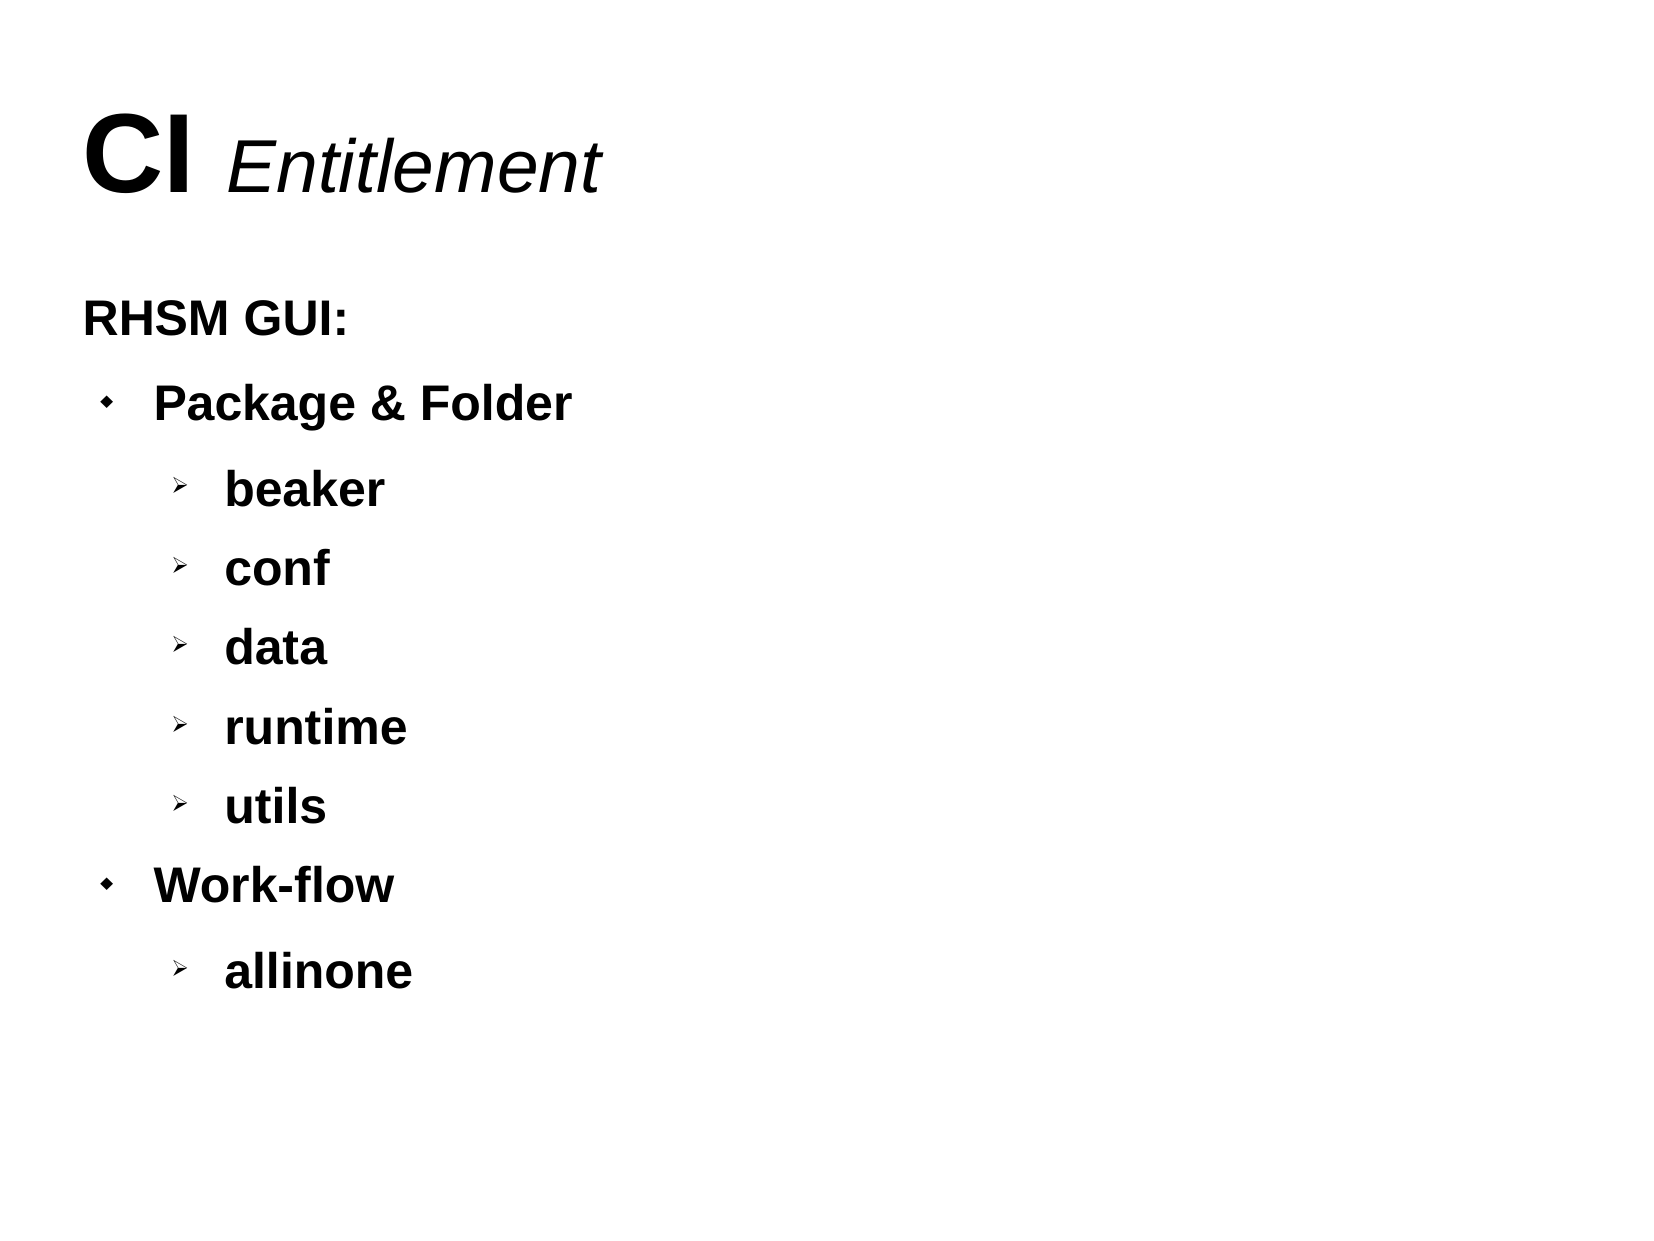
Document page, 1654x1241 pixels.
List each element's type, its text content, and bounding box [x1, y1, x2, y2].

title CI Entitlement [82, 49, 1571, 257]
list RHSM GUI: Package & Folder beaker conf data runtime utils Work-flow allinone [82, 290, 1571, 1081]
